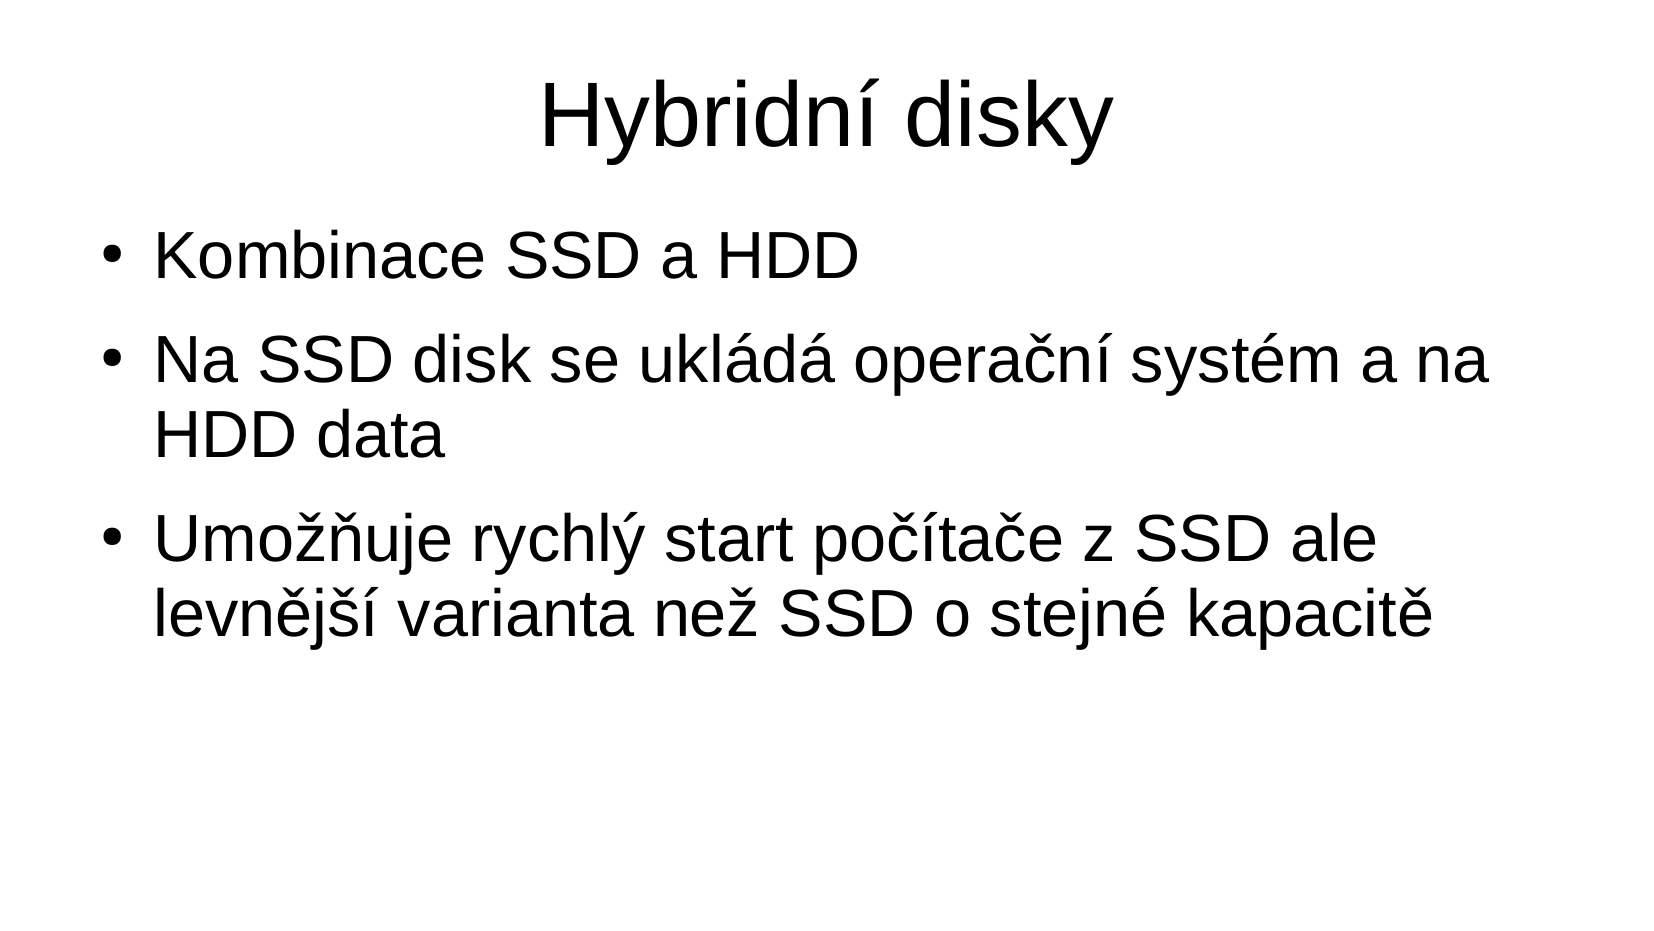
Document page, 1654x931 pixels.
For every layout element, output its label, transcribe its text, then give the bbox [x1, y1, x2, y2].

title Hybridní disky [82, 37, 1571, 193]
list Kombinace SSD a HDD Na SSD disk se ukládá operační systém a na HDD data Umožňuje rychlý start počítače z SSD ale levnější varianta než SSD o stejné kapacitě [82, 217, 1571, 758]
